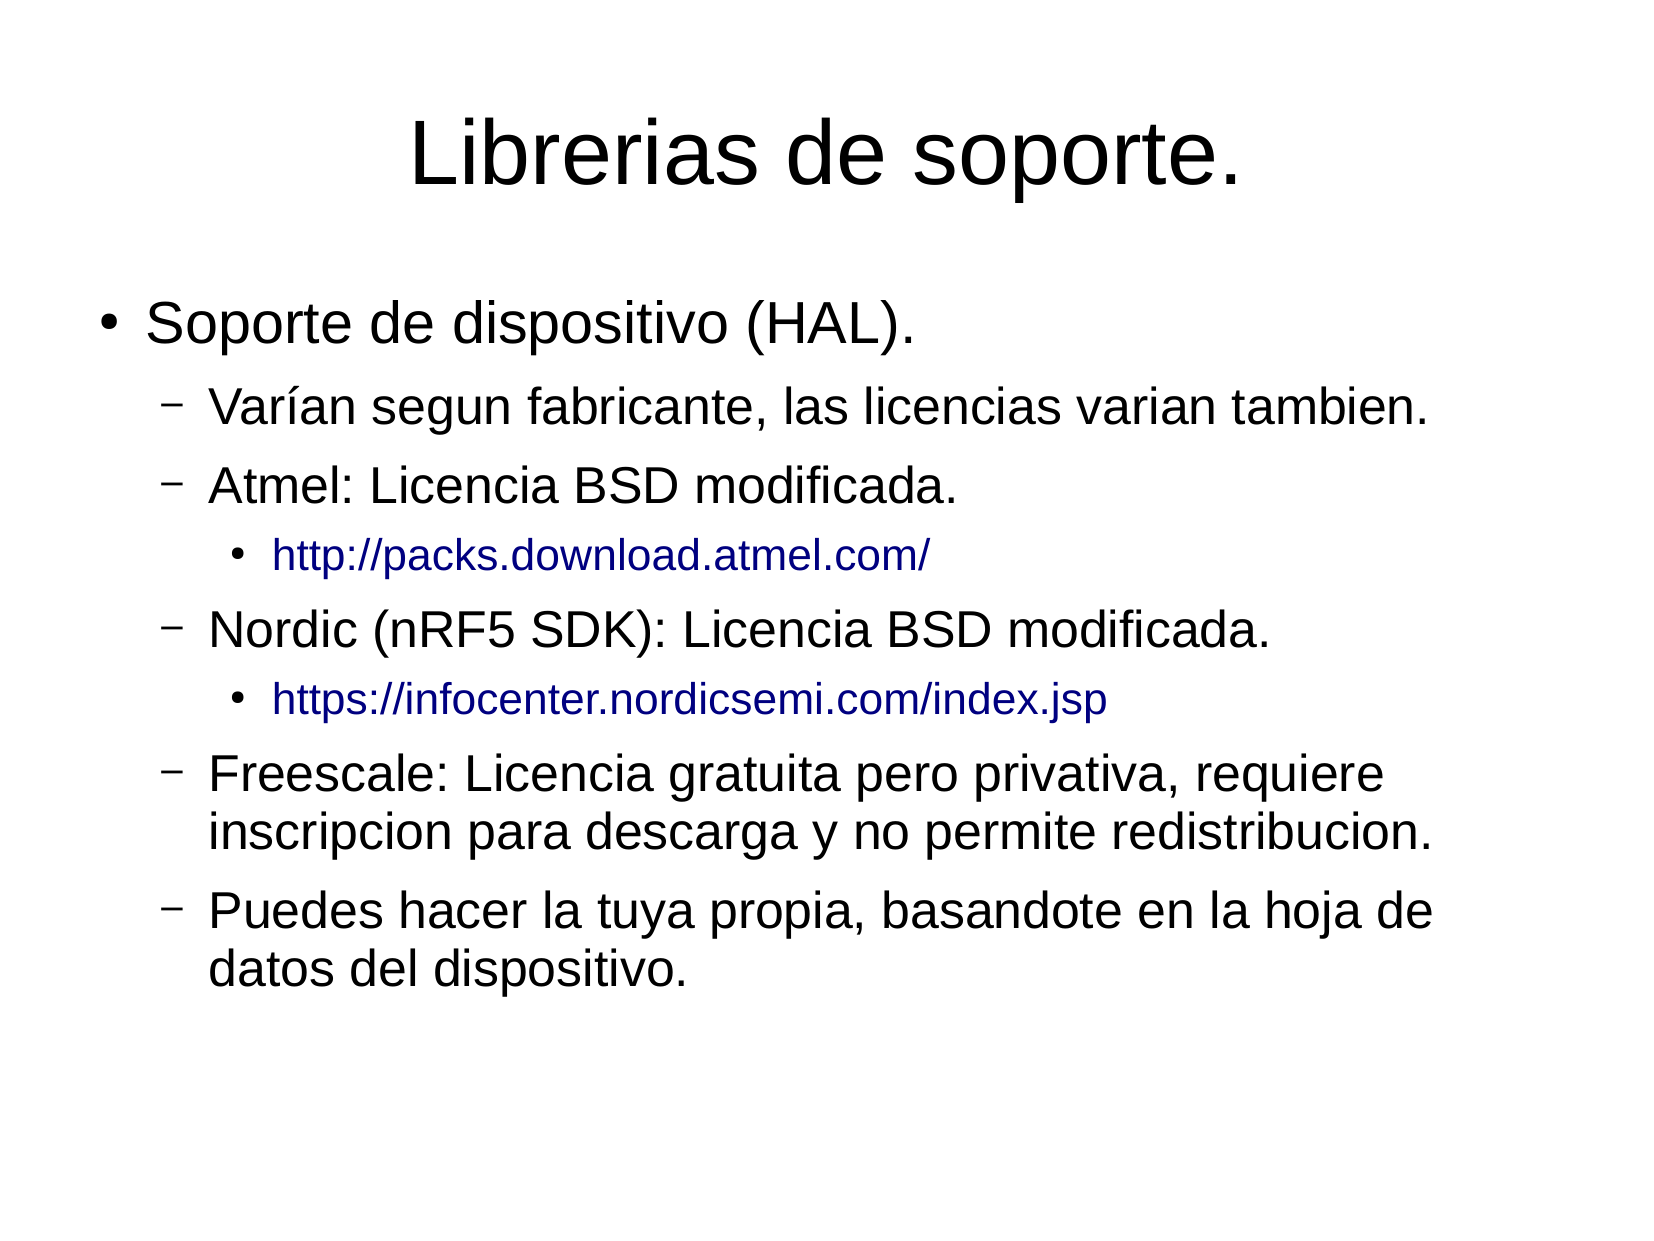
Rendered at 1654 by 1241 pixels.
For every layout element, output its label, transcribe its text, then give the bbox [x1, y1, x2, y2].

list Soporte de dispositivo (HAL). Varían segun fabricante, las licencias varian tambien. Atmel: Licencia BSD modificada. http://packs.download.atmel.com/ Nordic (nRF5 SDK): Licencia BSD modificada. https://infocenter.nordicsemi.com/index.jsp Freescale: Licencia gratuita pero privativa, requiere inscripcion para descarga y no permite redistribucion. Puedes hacer la tuya propia, basandote en la hoja de datos del dispositivo. [82, 290, 1571, 1010]
title Librerias de soporte. [82, 49, 1571, 257]
